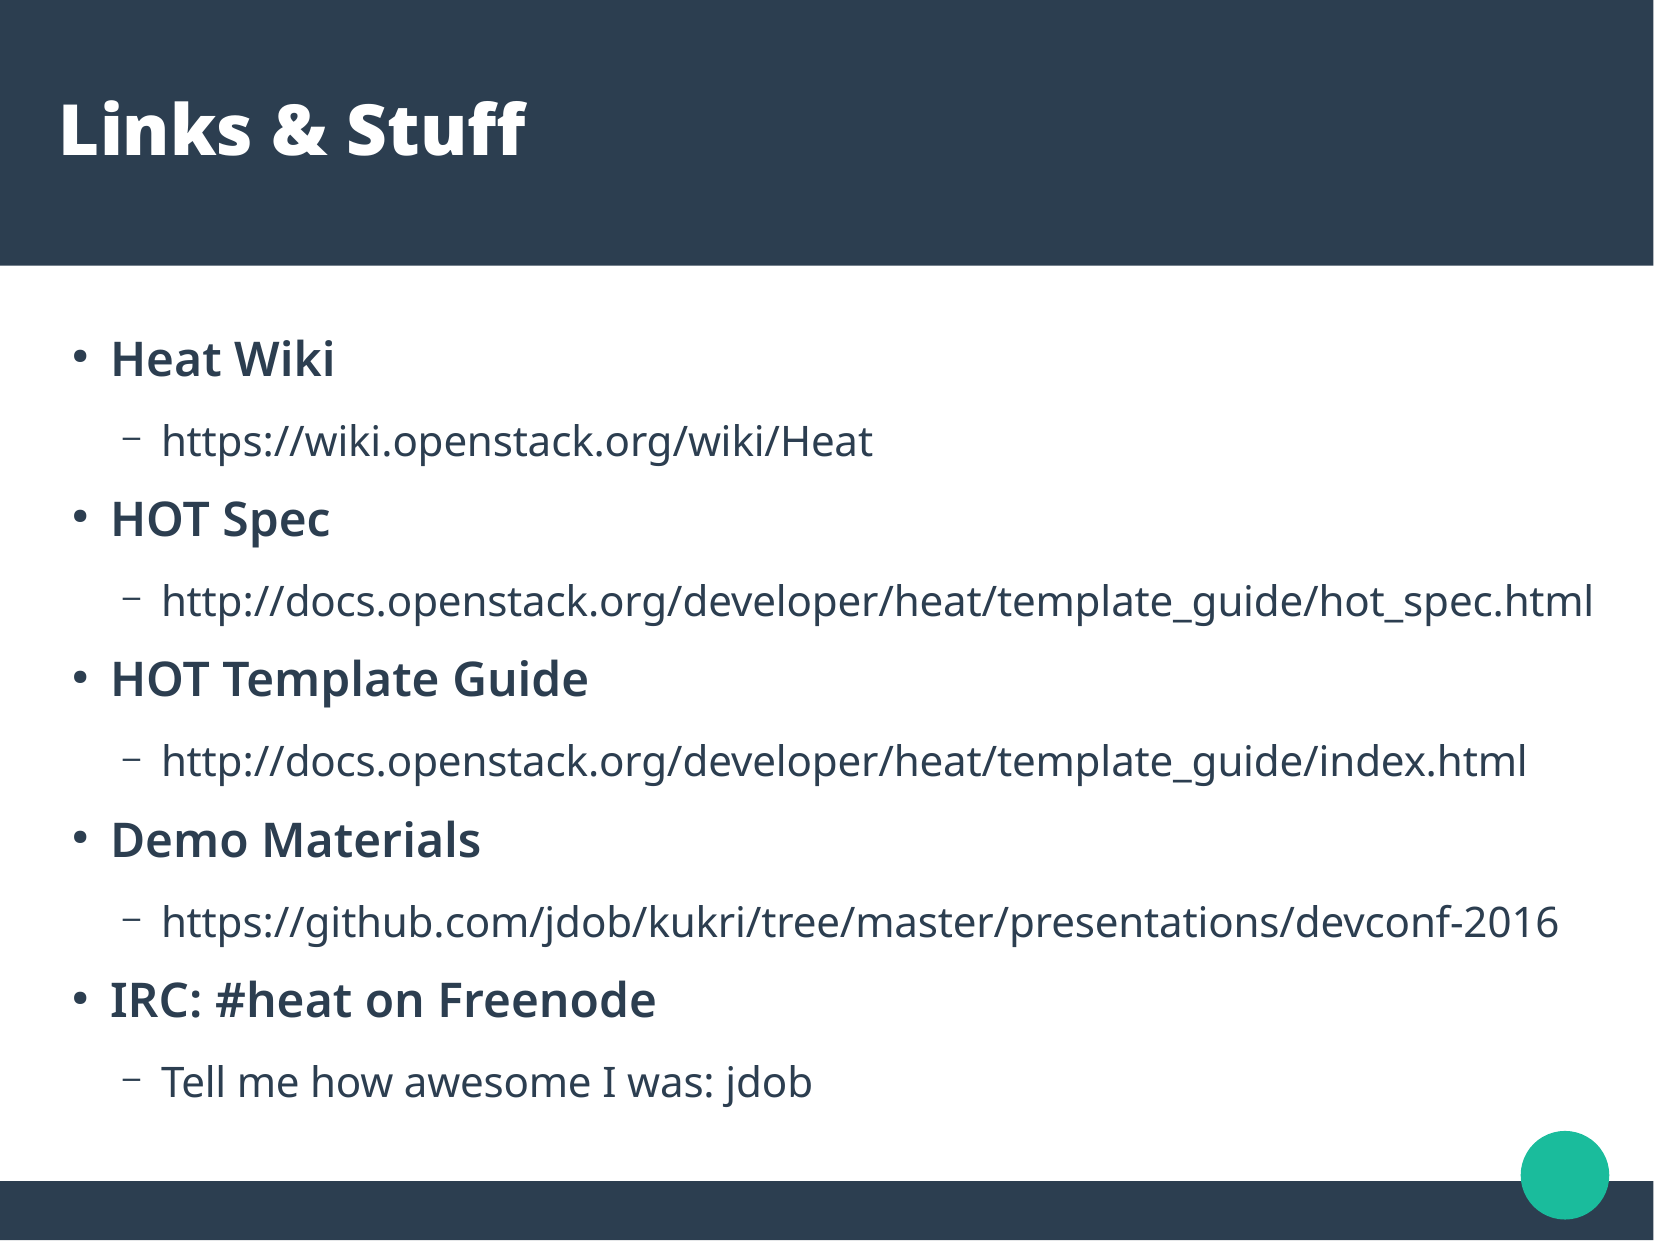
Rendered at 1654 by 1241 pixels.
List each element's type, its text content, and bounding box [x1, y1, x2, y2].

list Heat Wiki https://wiki.openstack.org/wiki/Heat HOT Spec http://docs.openstack.org/developer/heat/template_guide/hot_spec.html HOT Template Guide http://docs.openstack.org/developer/heat/template_guide/index.html Demo Materials https://github.com/jdob/kukri/tree/master/presentations/devconf-2016 IRC: #heat on Freenode Tell me how awesome I was: jdob [59, 324, 1595, 1152]
title Links & Stuff [59, 49, 1595, 207]
